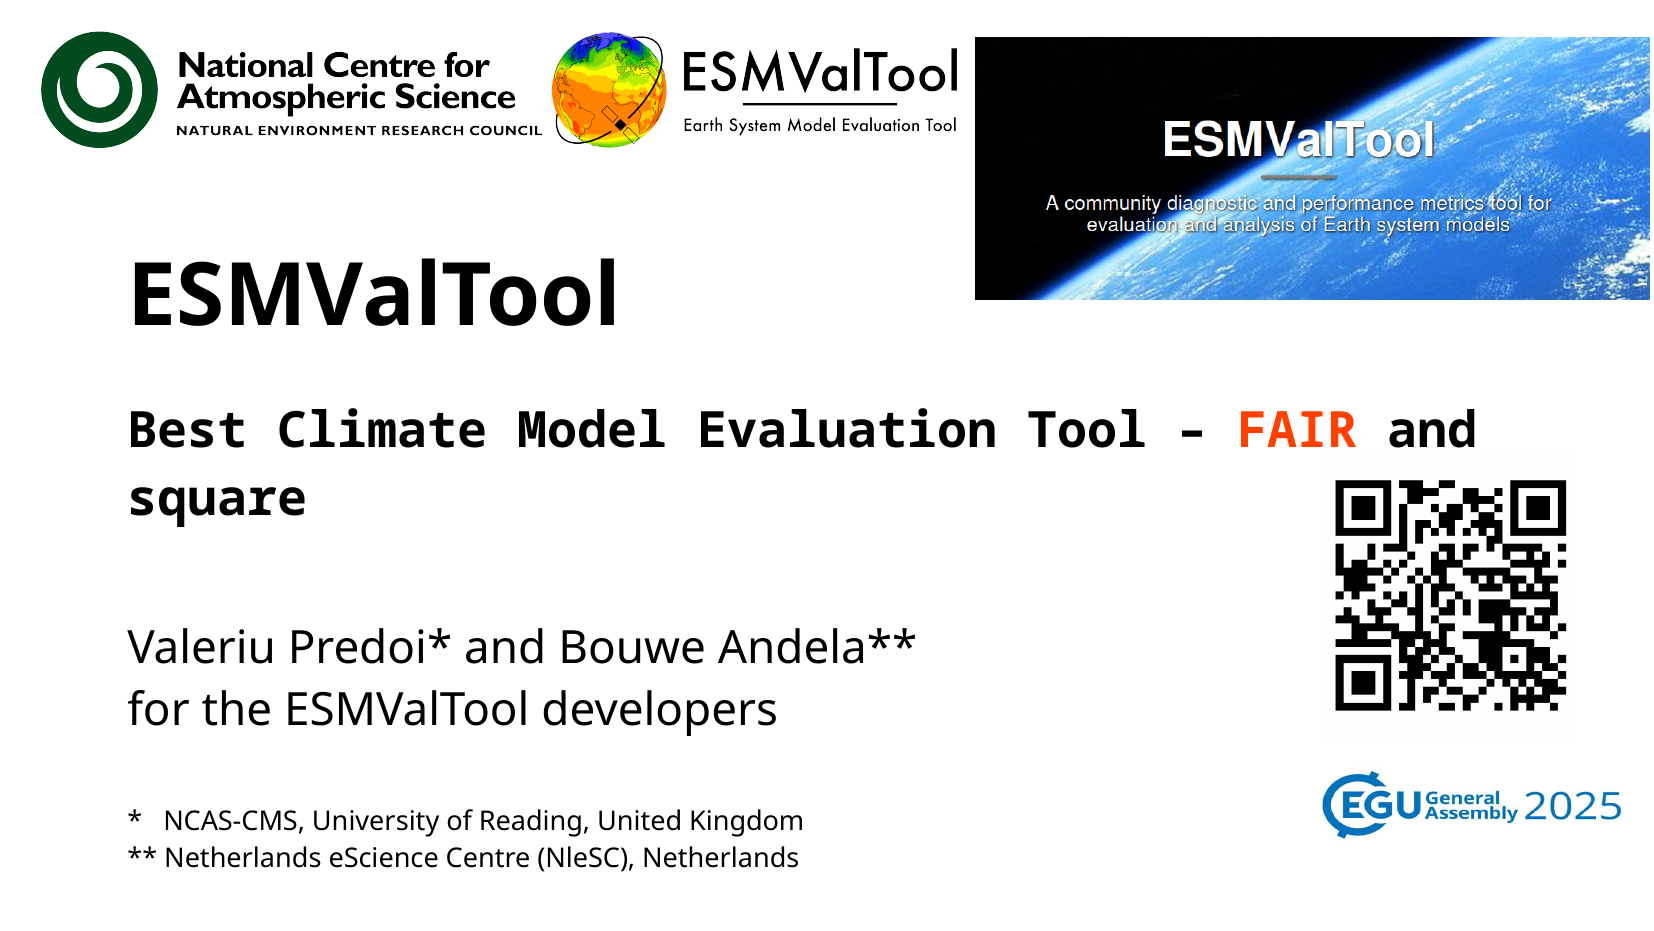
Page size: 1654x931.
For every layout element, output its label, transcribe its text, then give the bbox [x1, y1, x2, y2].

picture [1312, 449, 1631, 910]
picture [37, 28, 1650, 301]
text_box ESMValTool Best Climate Model Evaluation Tool – FAIR and square Valeriu Predoi* and Bouwe Andela** for the ESMValTool developers * NCAS-CMS, University of Reading, United Kingdom ** Netherlands eScience Centre (NleSC), Netherlands [112, 225, 1654, 735]
